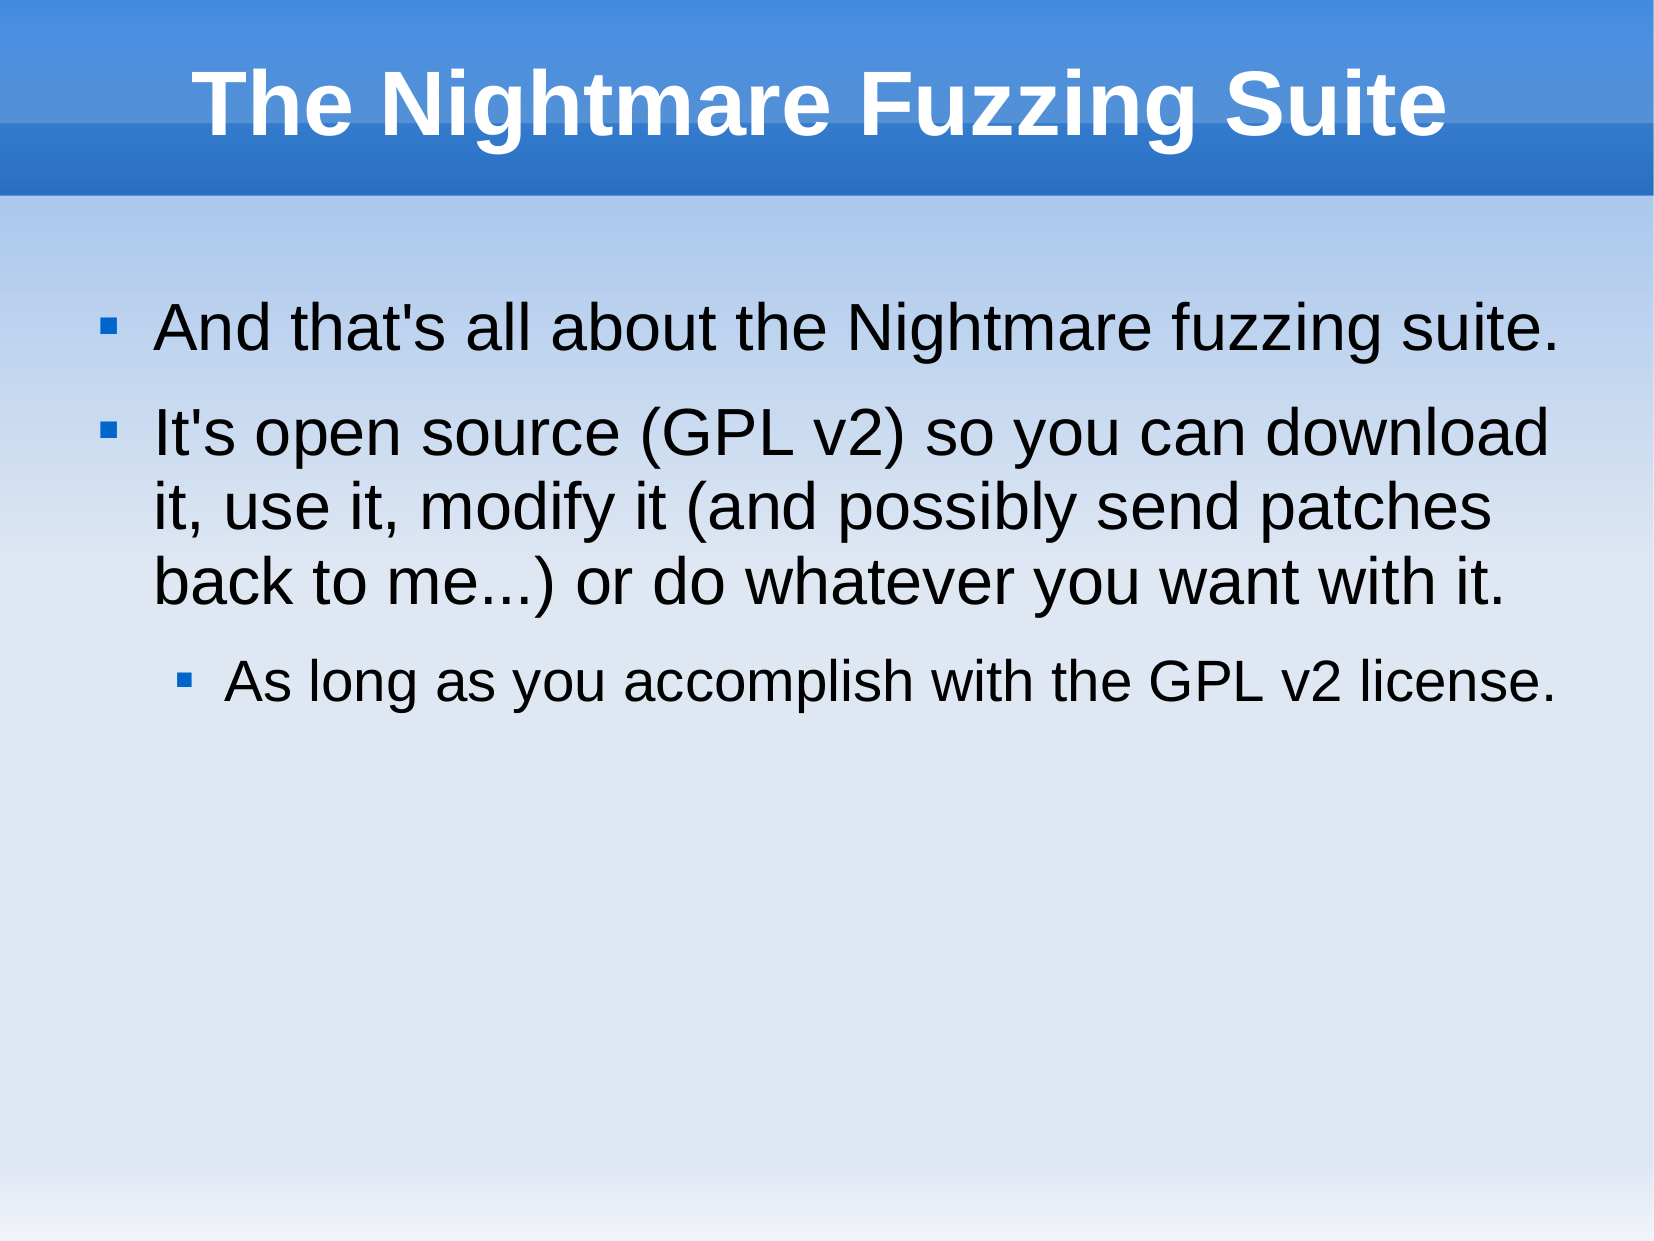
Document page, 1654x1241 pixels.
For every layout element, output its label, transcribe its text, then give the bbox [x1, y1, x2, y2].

list And that's all about the Nightmare fuzzing suite. It's open source (GPL v2) so you can download it, use it, modify it (and possibly send patches back to me...) or do whatever you want with it. As long as you accomplish with the GPL v2 license. [82, 290, 1571, 1109]
title The Nightmare Fuzzing Suite [76, 0, 1565, 208]
picture [0, 0, 1654, 1241]
